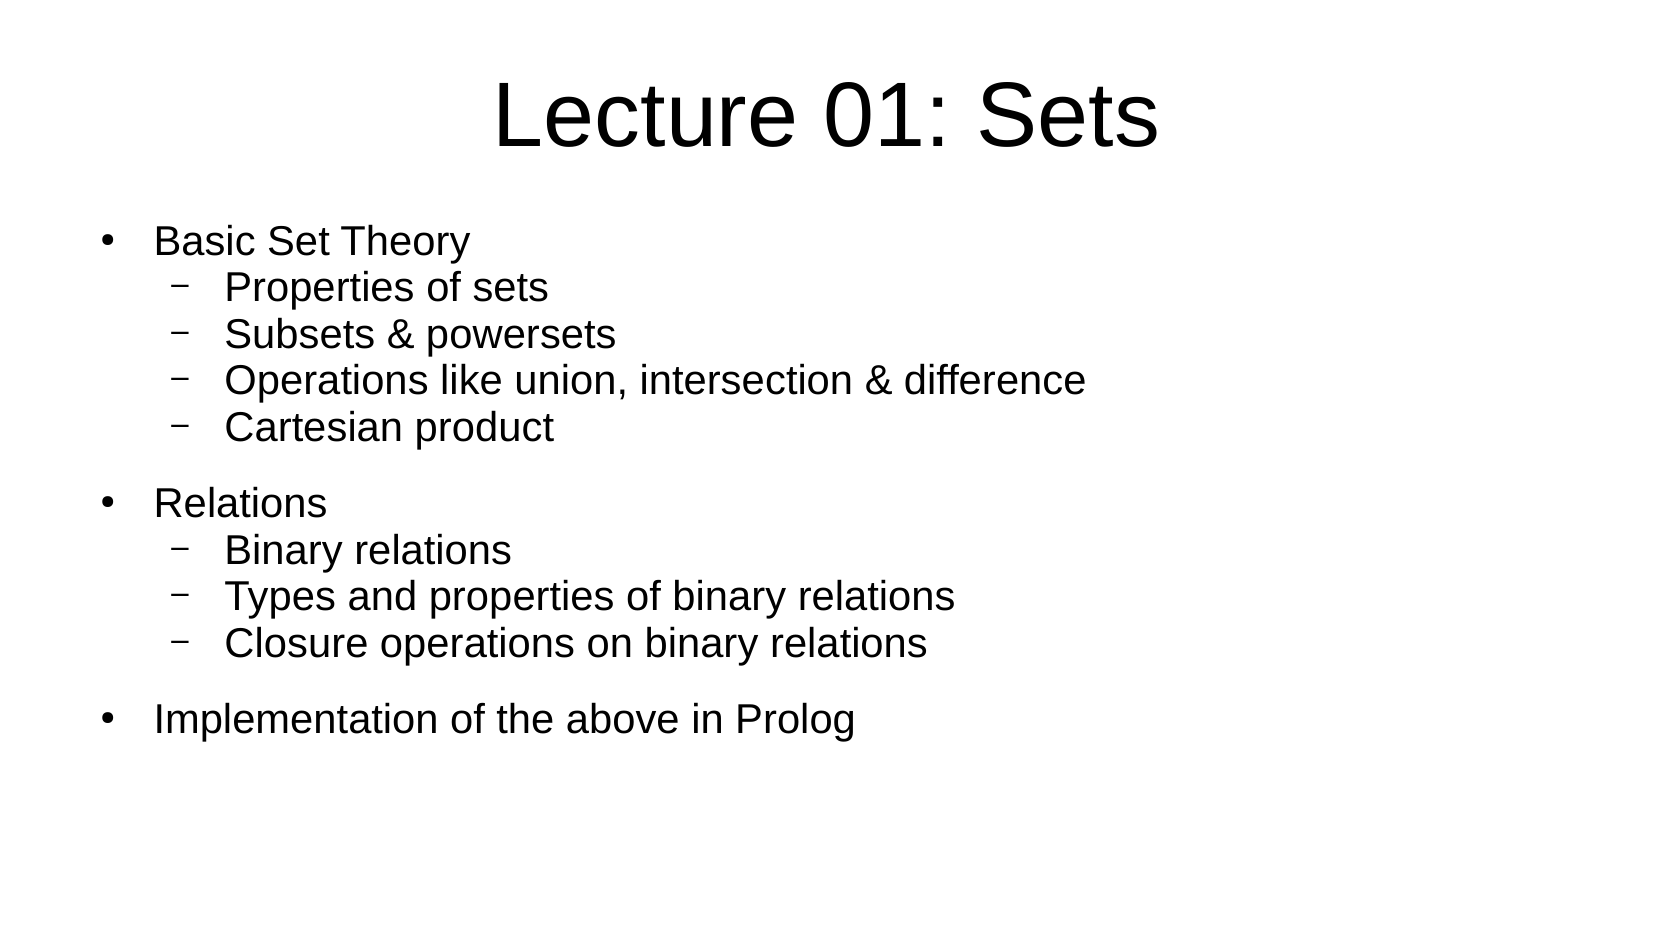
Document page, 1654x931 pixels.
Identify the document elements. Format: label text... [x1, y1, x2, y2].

title Lecture 01: Sets [82, 37, 1571, 193]
list Basic Set Theory Properties of sets Subsets & powersets Operations like union, intersection & difference Cartesian product Relations Binary relations Types and properties of binary relations Closure operations on binary relations Implementation of the above in Prolog [82, 217, 1571, 758]
